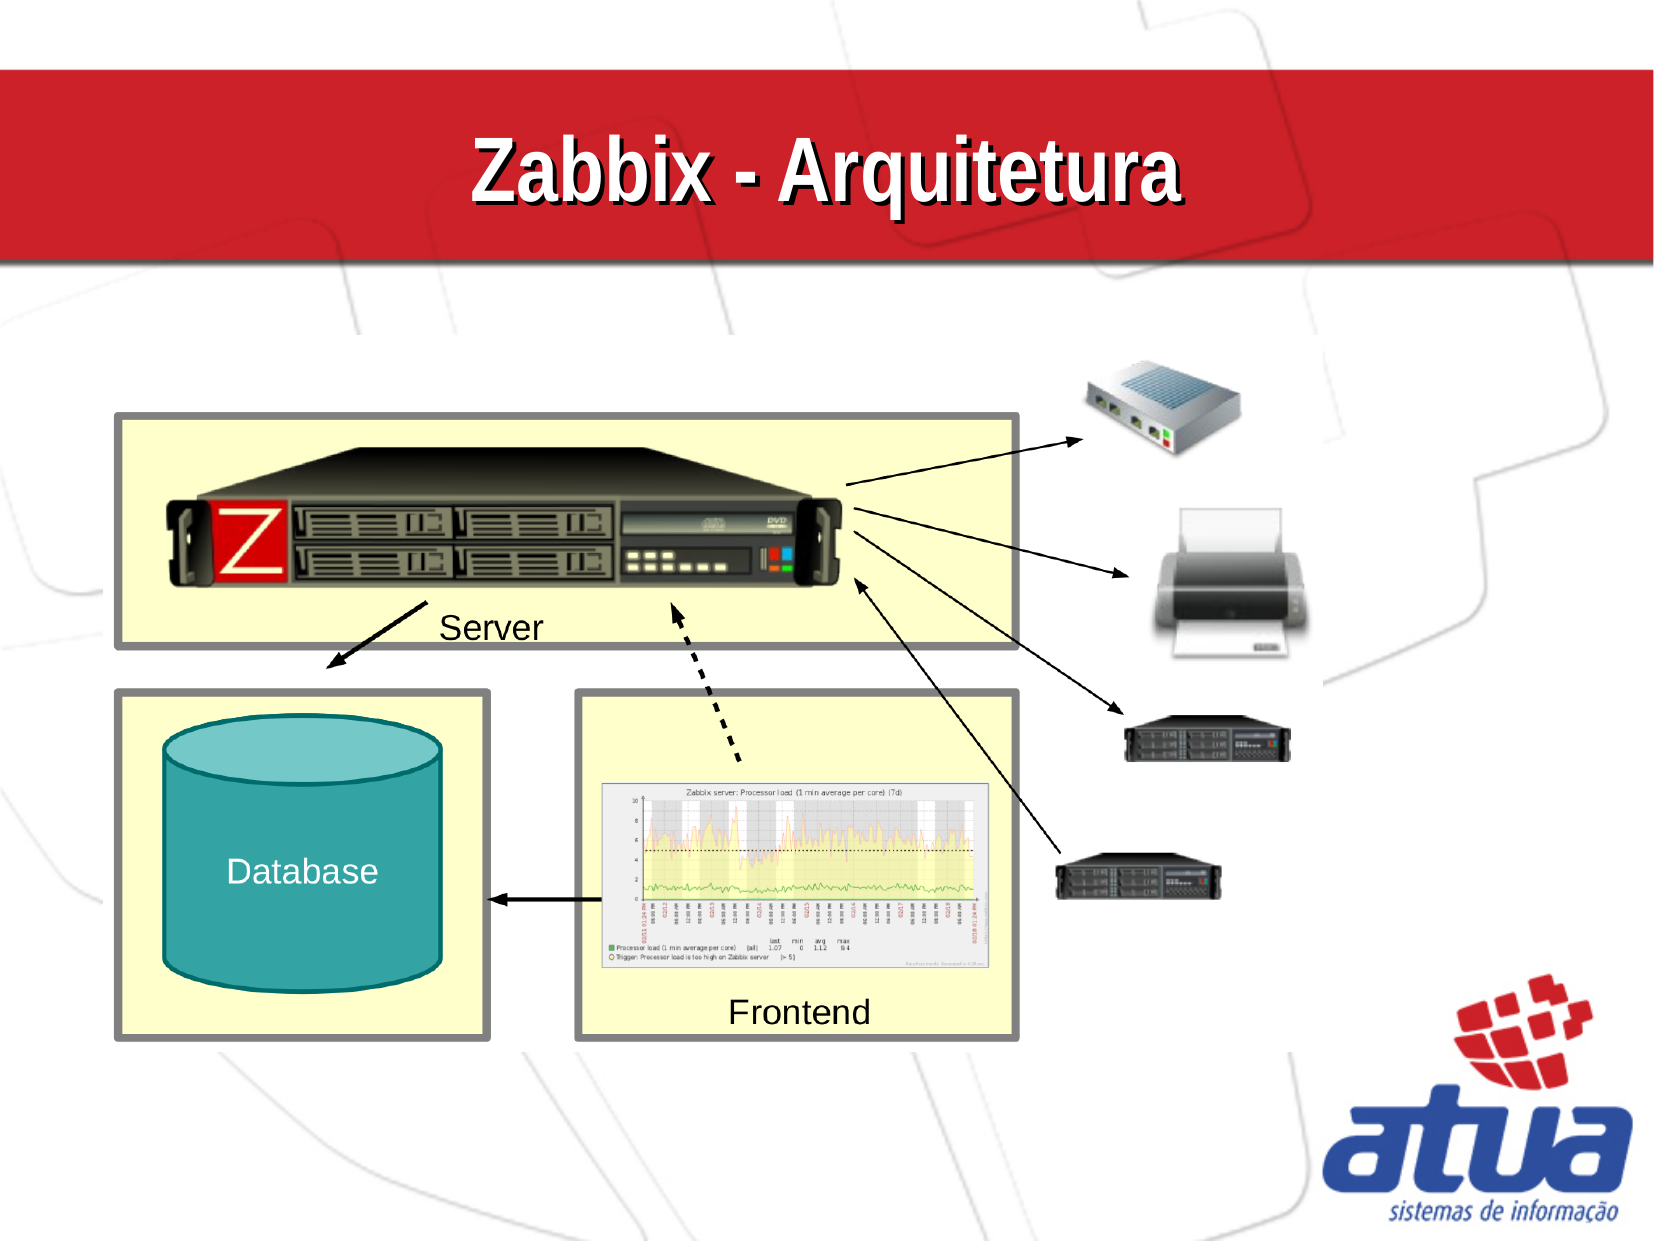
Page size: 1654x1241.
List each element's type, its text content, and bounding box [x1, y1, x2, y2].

picture [0, 0, 1654, 1241]
title Zabbix - Arquitetura [82, 64, 1571, 272]
list [82, 290, 1538, 1010]
